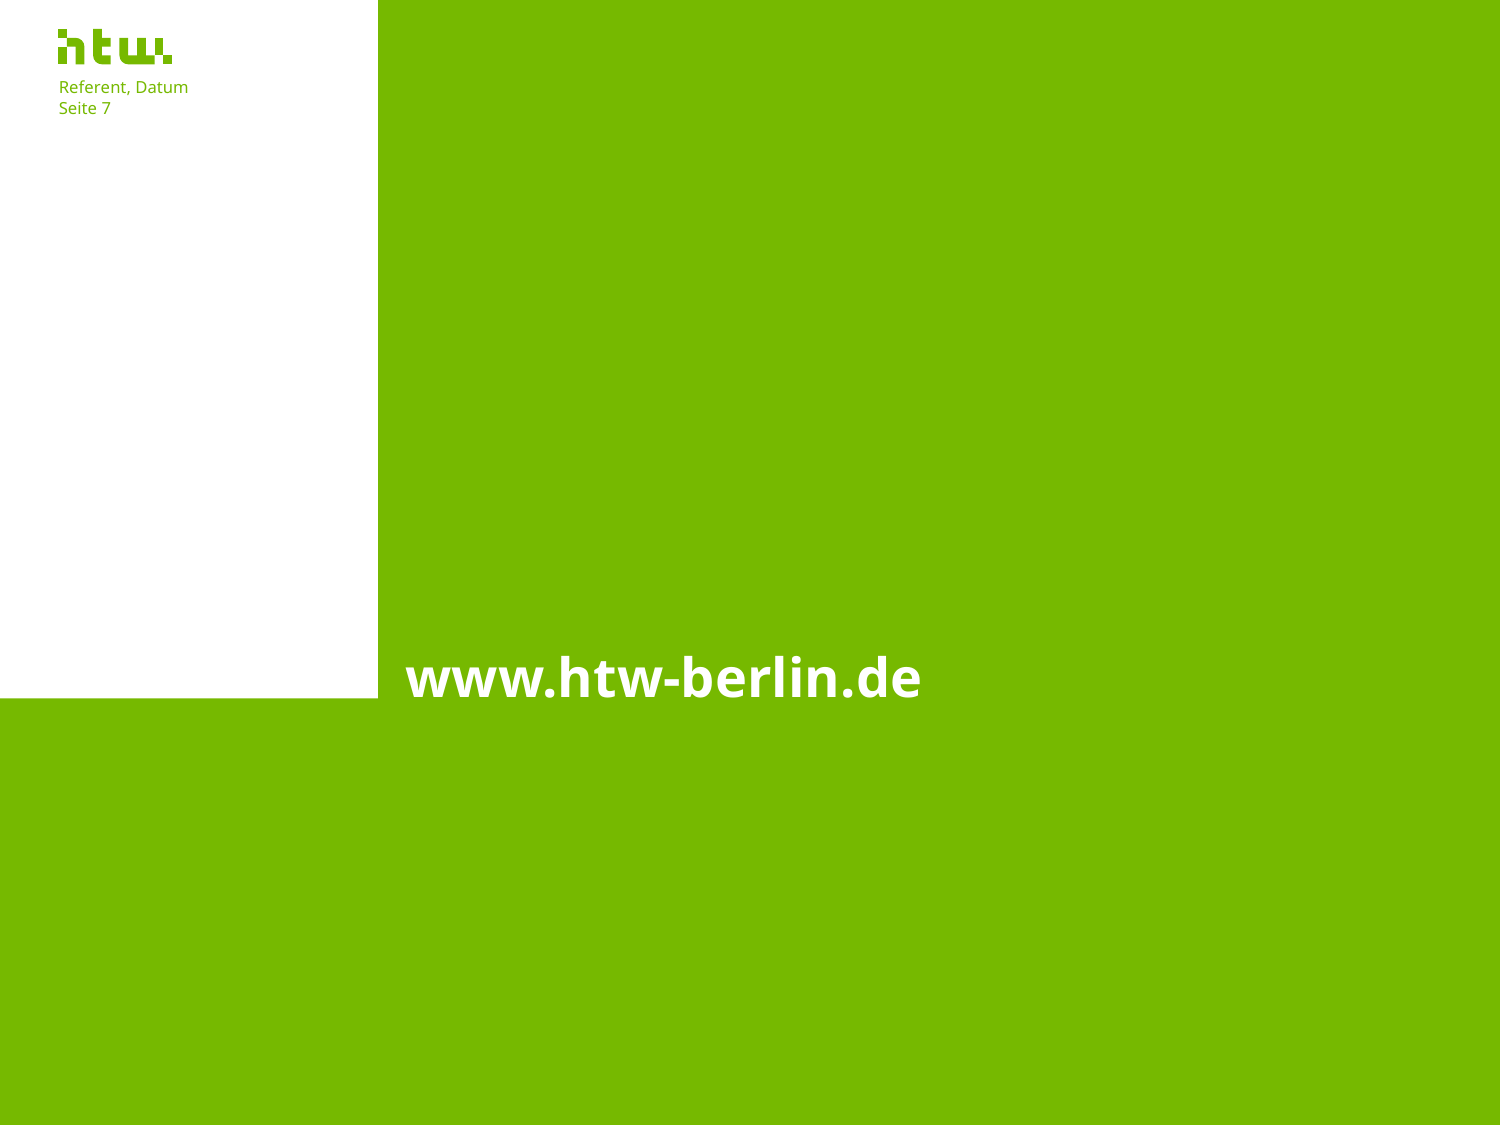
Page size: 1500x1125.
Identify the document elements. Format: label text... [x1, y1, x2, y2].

text_box Referent, Datum [58, 76, 367, 102]
title www.htw-berlin.de [405, 385, 1465, 709]
